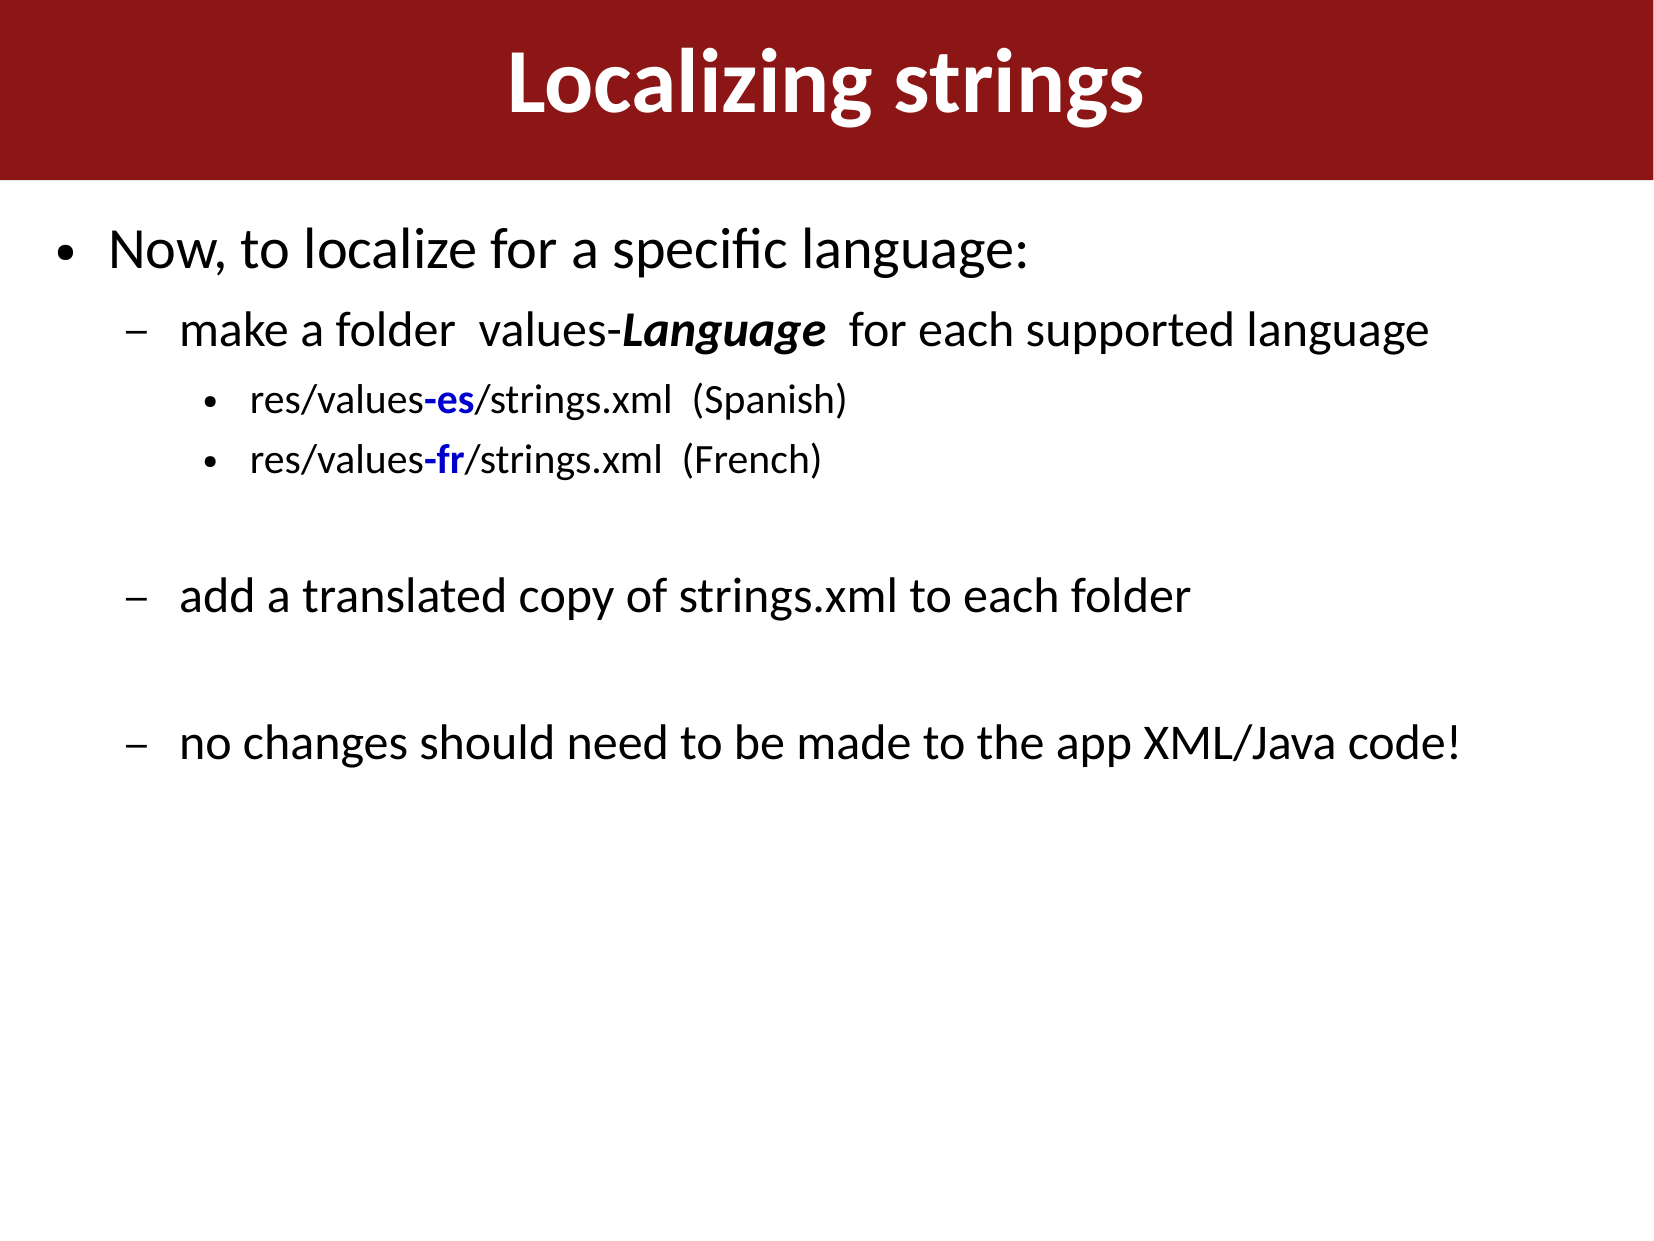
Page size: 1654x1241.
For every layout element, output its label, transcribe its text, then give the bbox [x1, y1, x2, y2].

list Now, to localize for a specific language: make a folder values-Language for each supported language res/values-es/strings.xml (Spanish) res/values-fr/strings.xml (French) add a translated copy of strings.xml to each folder no changes should need to be made to the app XML/Java code! [37, 225, 1636, 1186]
title Localizing strings [0, 0, 1654, 181]
